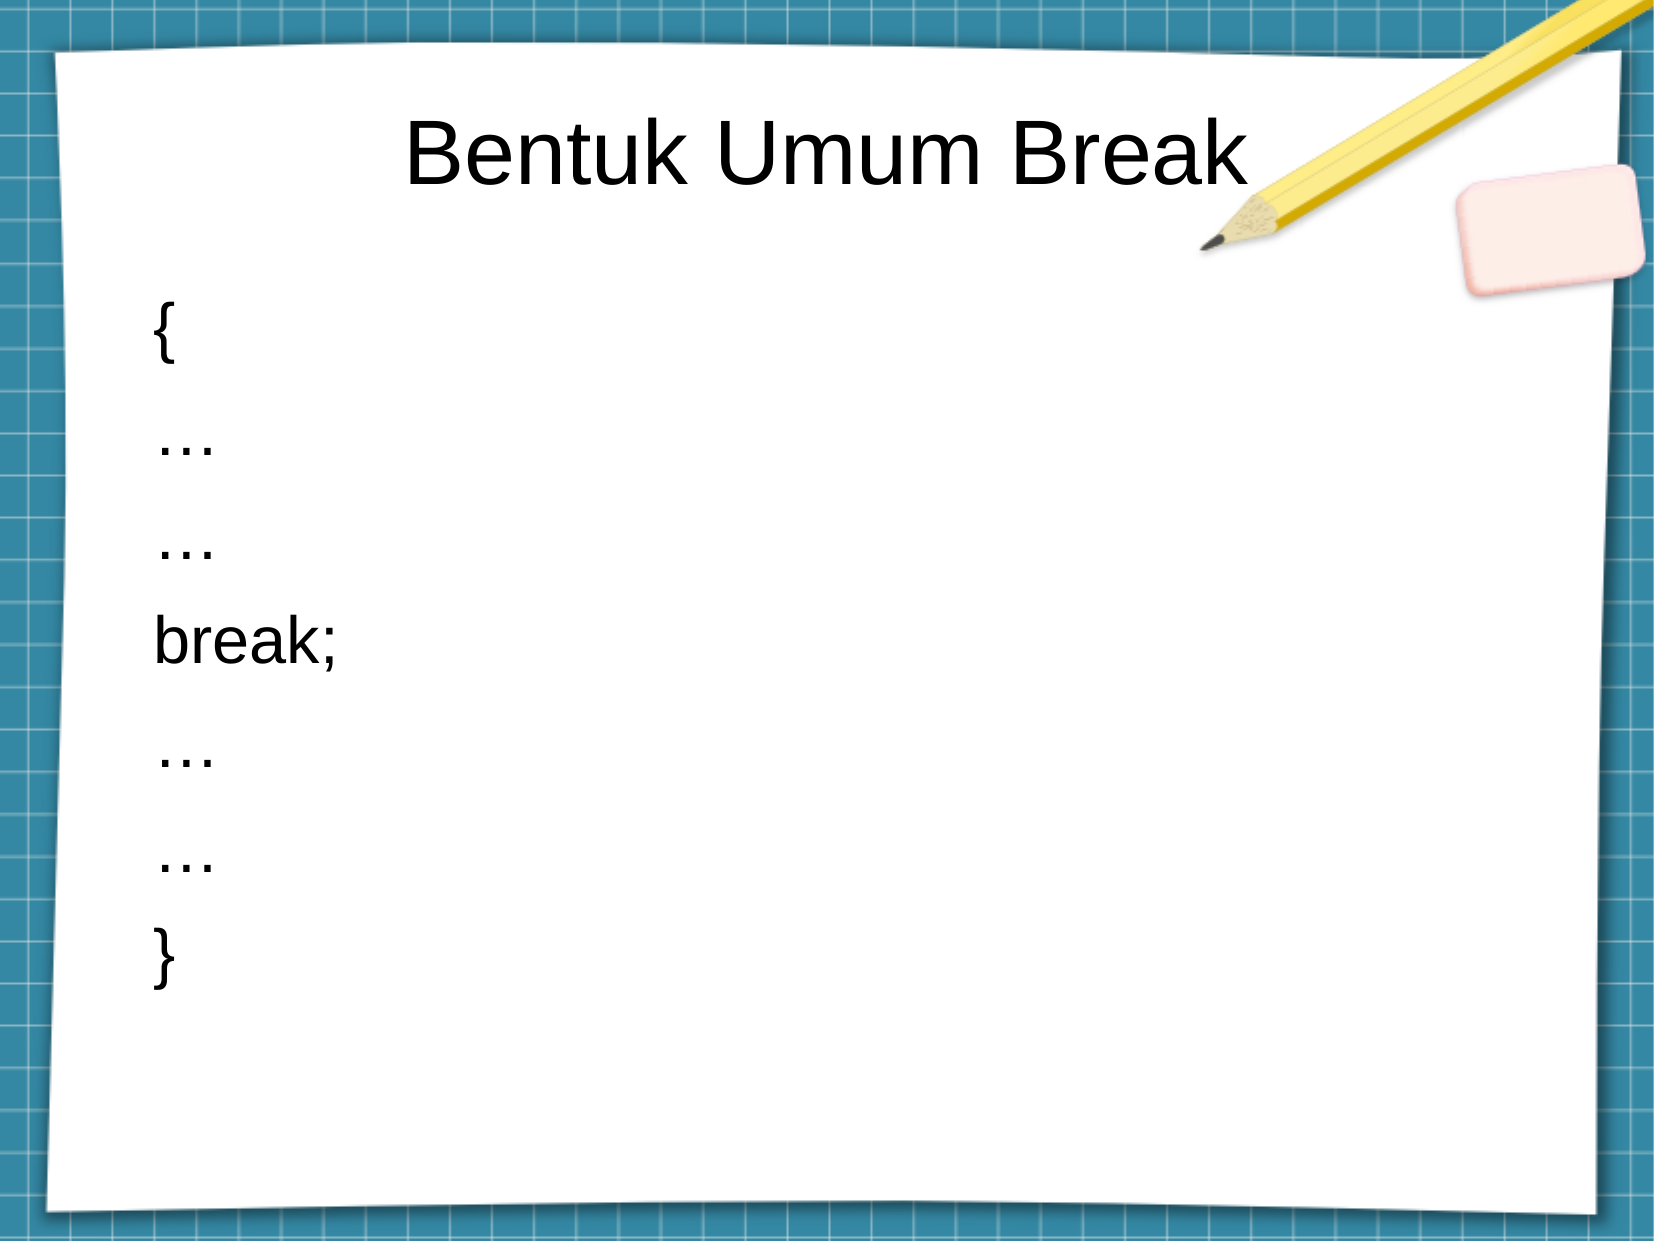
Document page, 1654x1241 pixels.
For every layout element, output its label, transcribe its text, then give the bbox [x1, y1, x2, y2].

title Bentuk Umum Break [82, 49, 1571, 257]
list { … … break; … … } [82, 290, 1571, 1010]
picture [0, 0, 1654, 1241]
